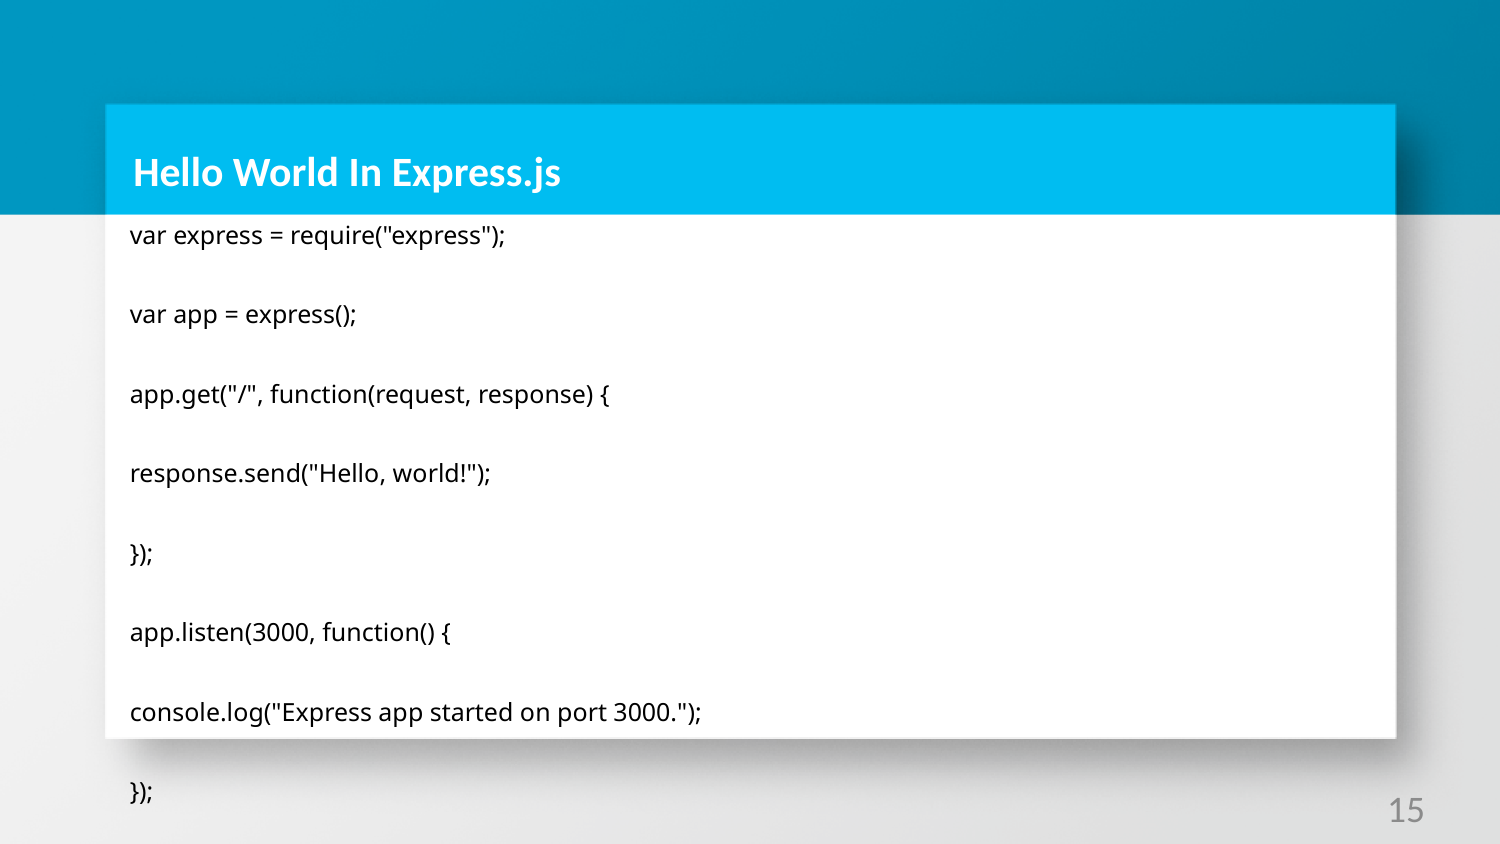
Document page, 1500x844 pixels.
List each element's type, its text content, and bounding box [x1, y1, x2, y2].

picture [0, 215, 1500, 844]
title Hello World In Express.js [131, 142, 901, 196]
text_box var express = require("express"); var app = express(); app.get("/", function(request, response) { response.send("Hello, world!"); }); app.listen(3000, function() { console.log("Express app started on port 3000."); }); [115, 210, 1366, 764]
